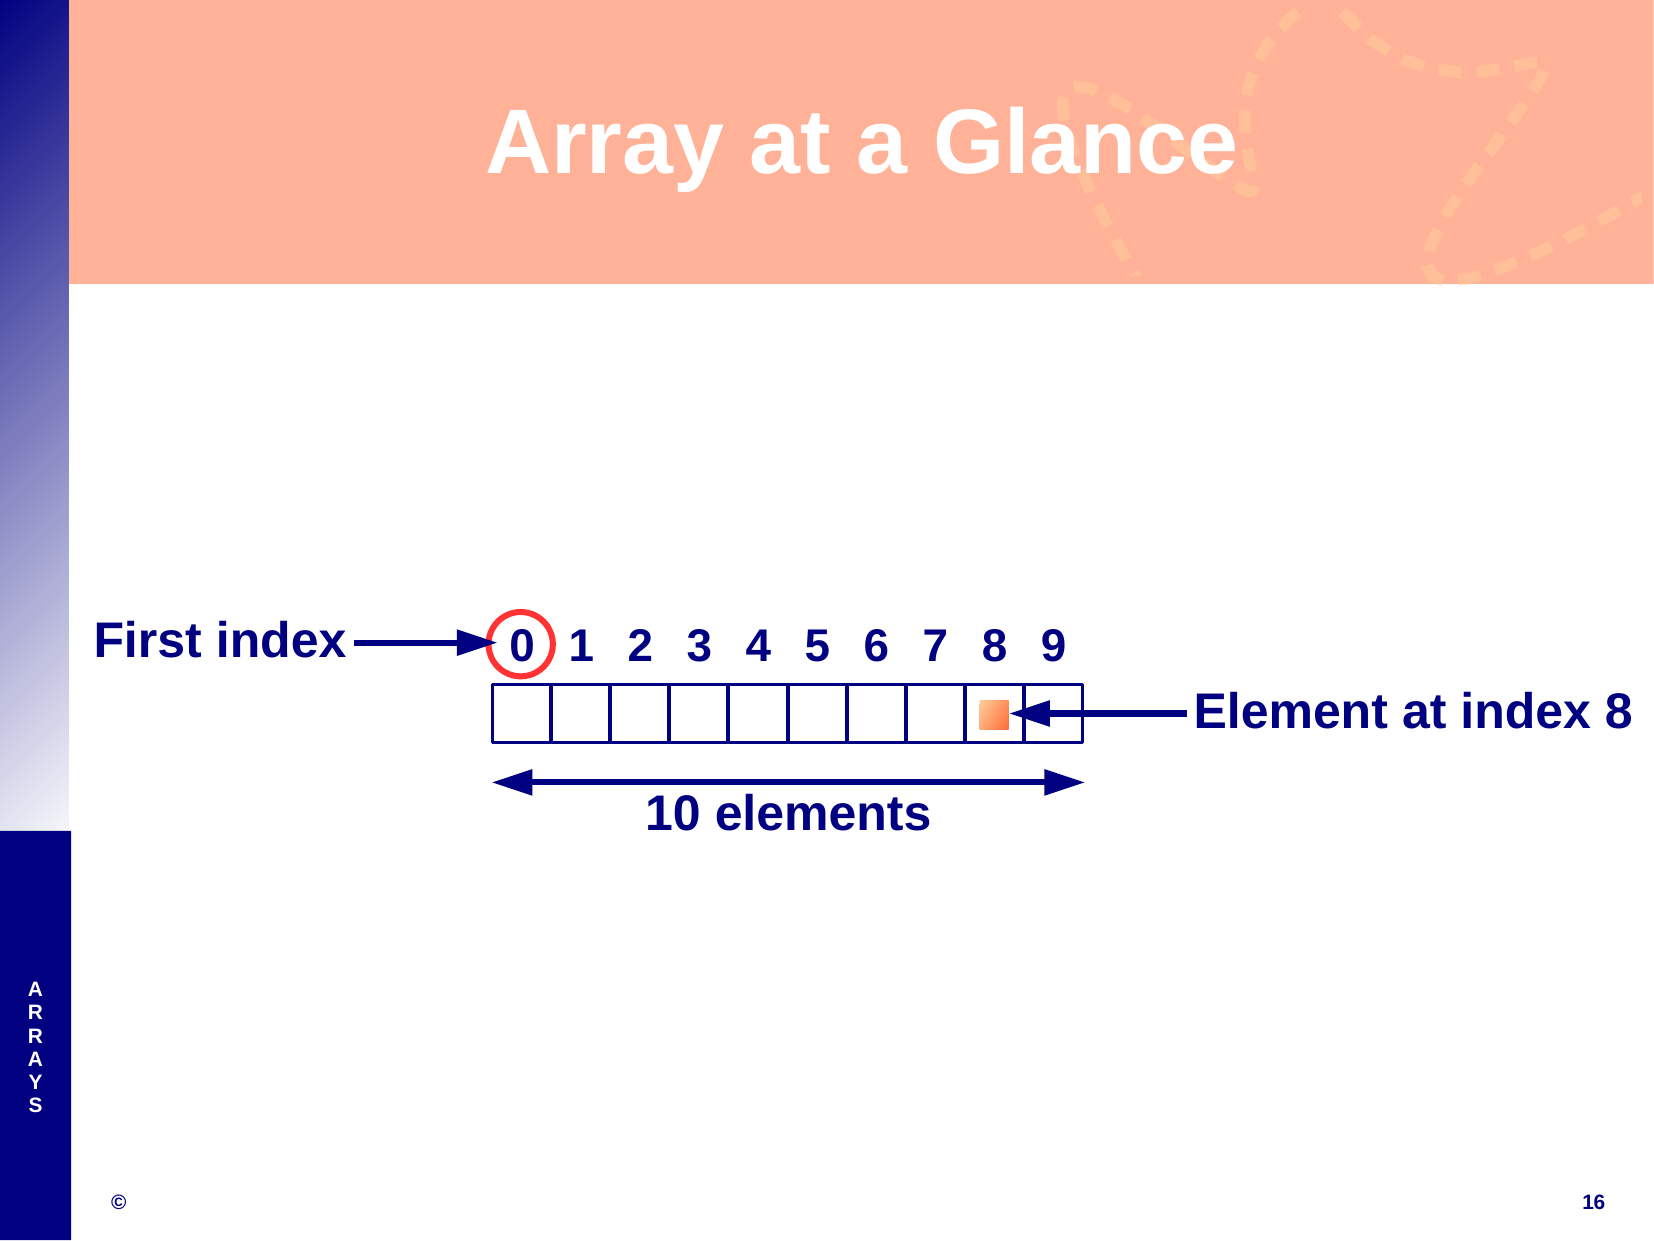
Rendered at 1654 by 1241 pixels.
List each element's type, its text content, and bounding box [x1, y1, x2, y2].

text_box Element at index 8 [1178, 682, 1649, 739]
title Array at a Glance [70, 37, 1654, 246]
text_box 7 [905, 619, 965, 671]
text_box 3 [669, 619, 728, 671]
text_box A R R A Y S [0, 830, 71, 1241]
text_box 0 [545, 664, 551, 671]
text_box 8 [965, 619, 1024, 671]
text_box 0 [492, 619, 549, 671]
text_box 9 [1024, 619, 1084, 671]
text_box [979, 700, 1009, 730]
text_box First index [80, 611, 360, 668]
text_box 1 [551, 619, 610, 671]
text_box 5 [787, 619, 846, 671]
text_box 6 [846, 619, 905, 671]
text_box 2 [610, 619, 669, 671]
text_box 4 [728, 619, 787, 671]
